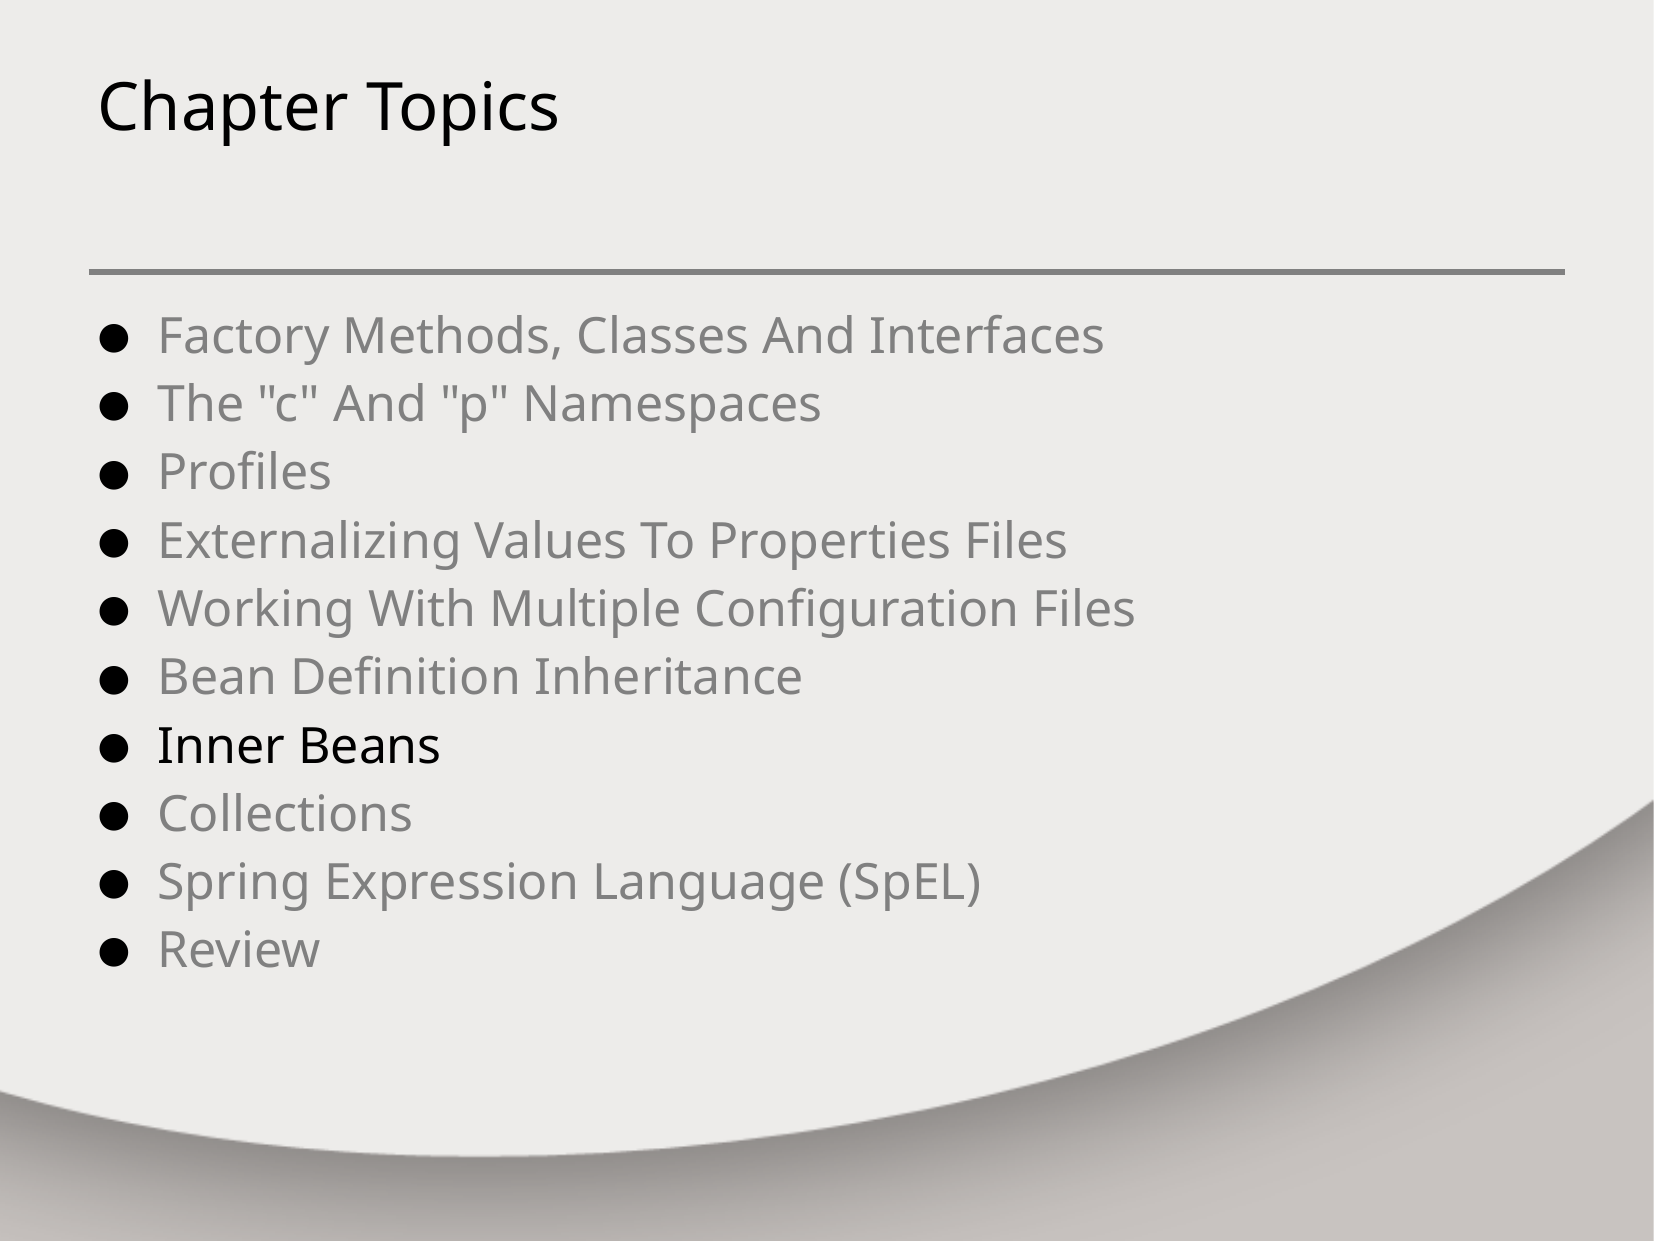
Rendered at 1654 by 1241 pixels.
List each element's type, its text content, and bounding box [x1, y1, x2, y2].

picture [0, 0, 1654, 1241]
list Factory Methods, Classes And Interfaces The "c" And "p" Namespaces Profiles Externalizing Values To Properties Files Working With Multiple Configuration Files Bean Definition Inheritance Inner Beans Collections Spring Expression Language (SpEL) Review [97, 300, 1561, 1163]
title Chapter Topics [97, 75, 1561, 226]
